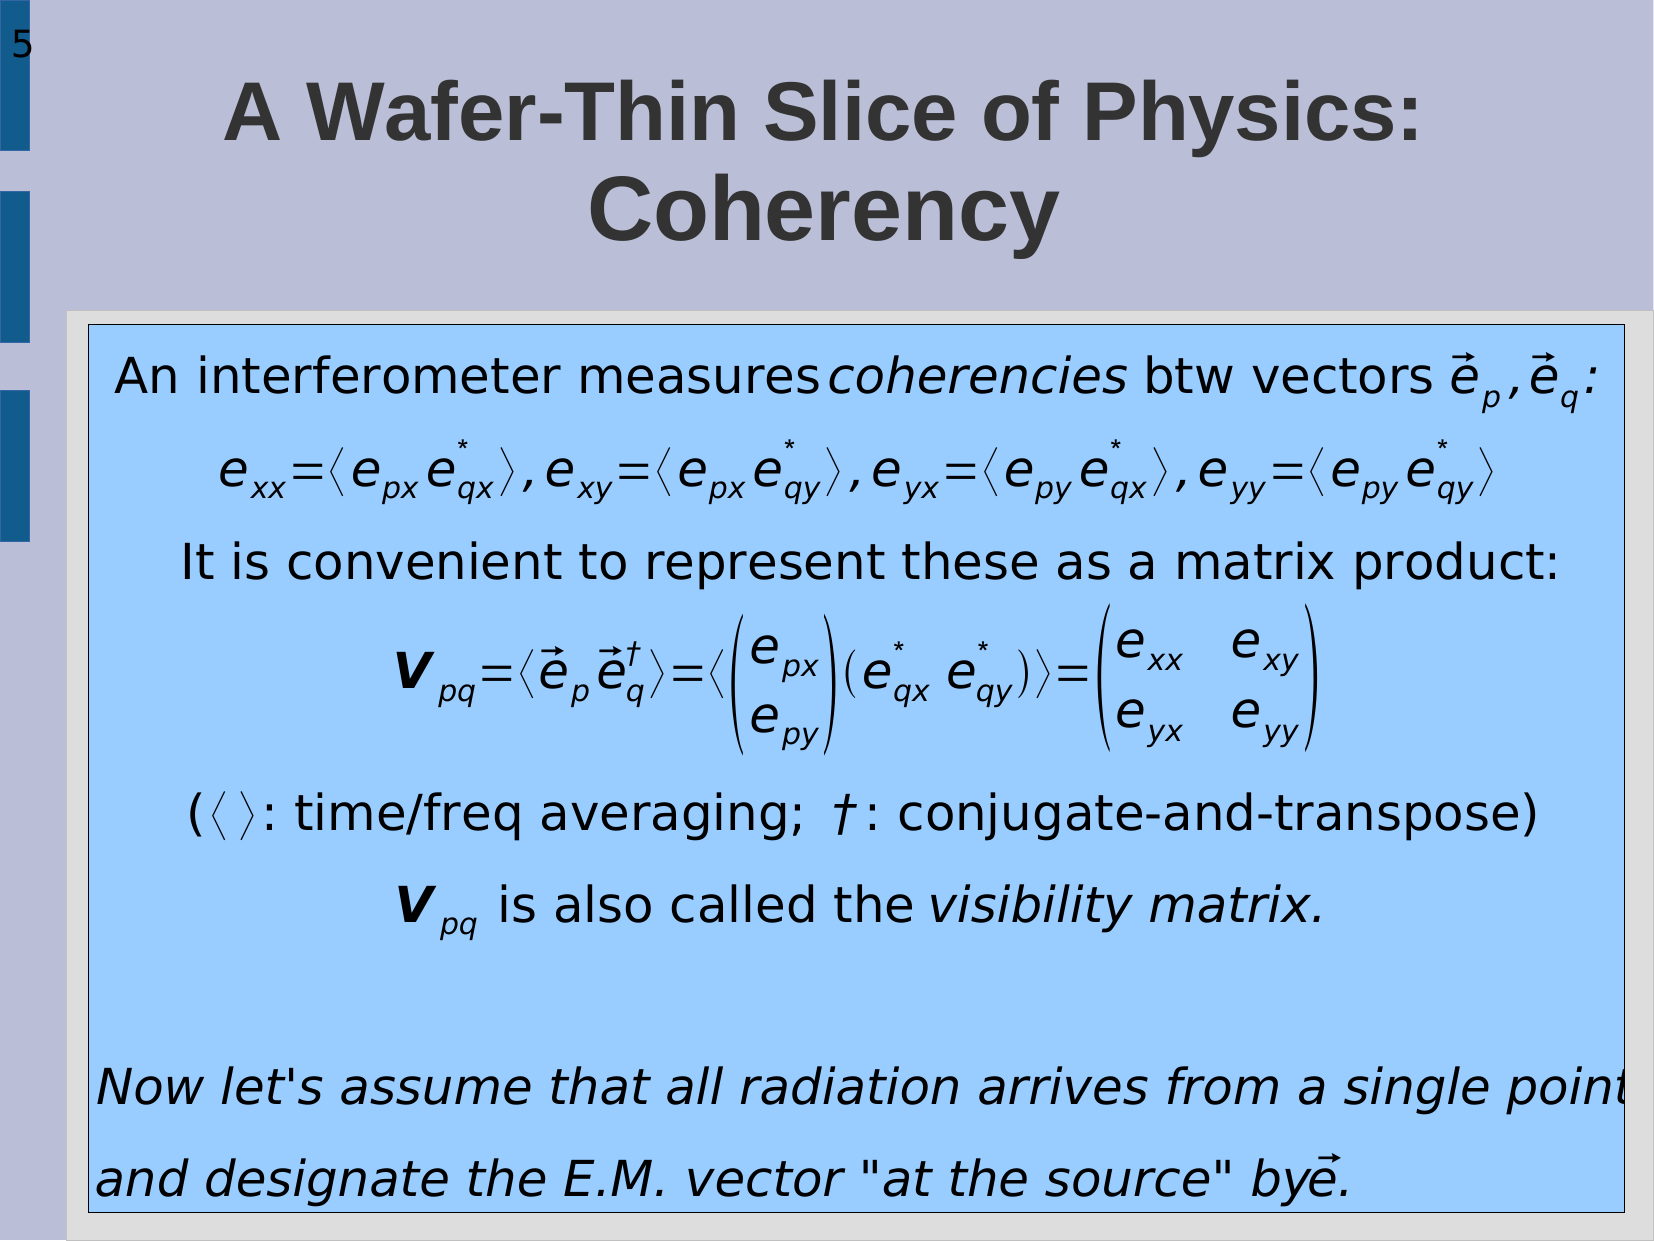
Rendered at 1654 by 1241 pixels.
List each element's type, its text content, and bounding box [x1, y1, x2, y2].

title A Wafer-Thin Slice of Physics: Coherency [118, 59, 1531, 267]
text_box <number> [0, 15, 233, 89]
chart [88, 324, 1625, 1213]
